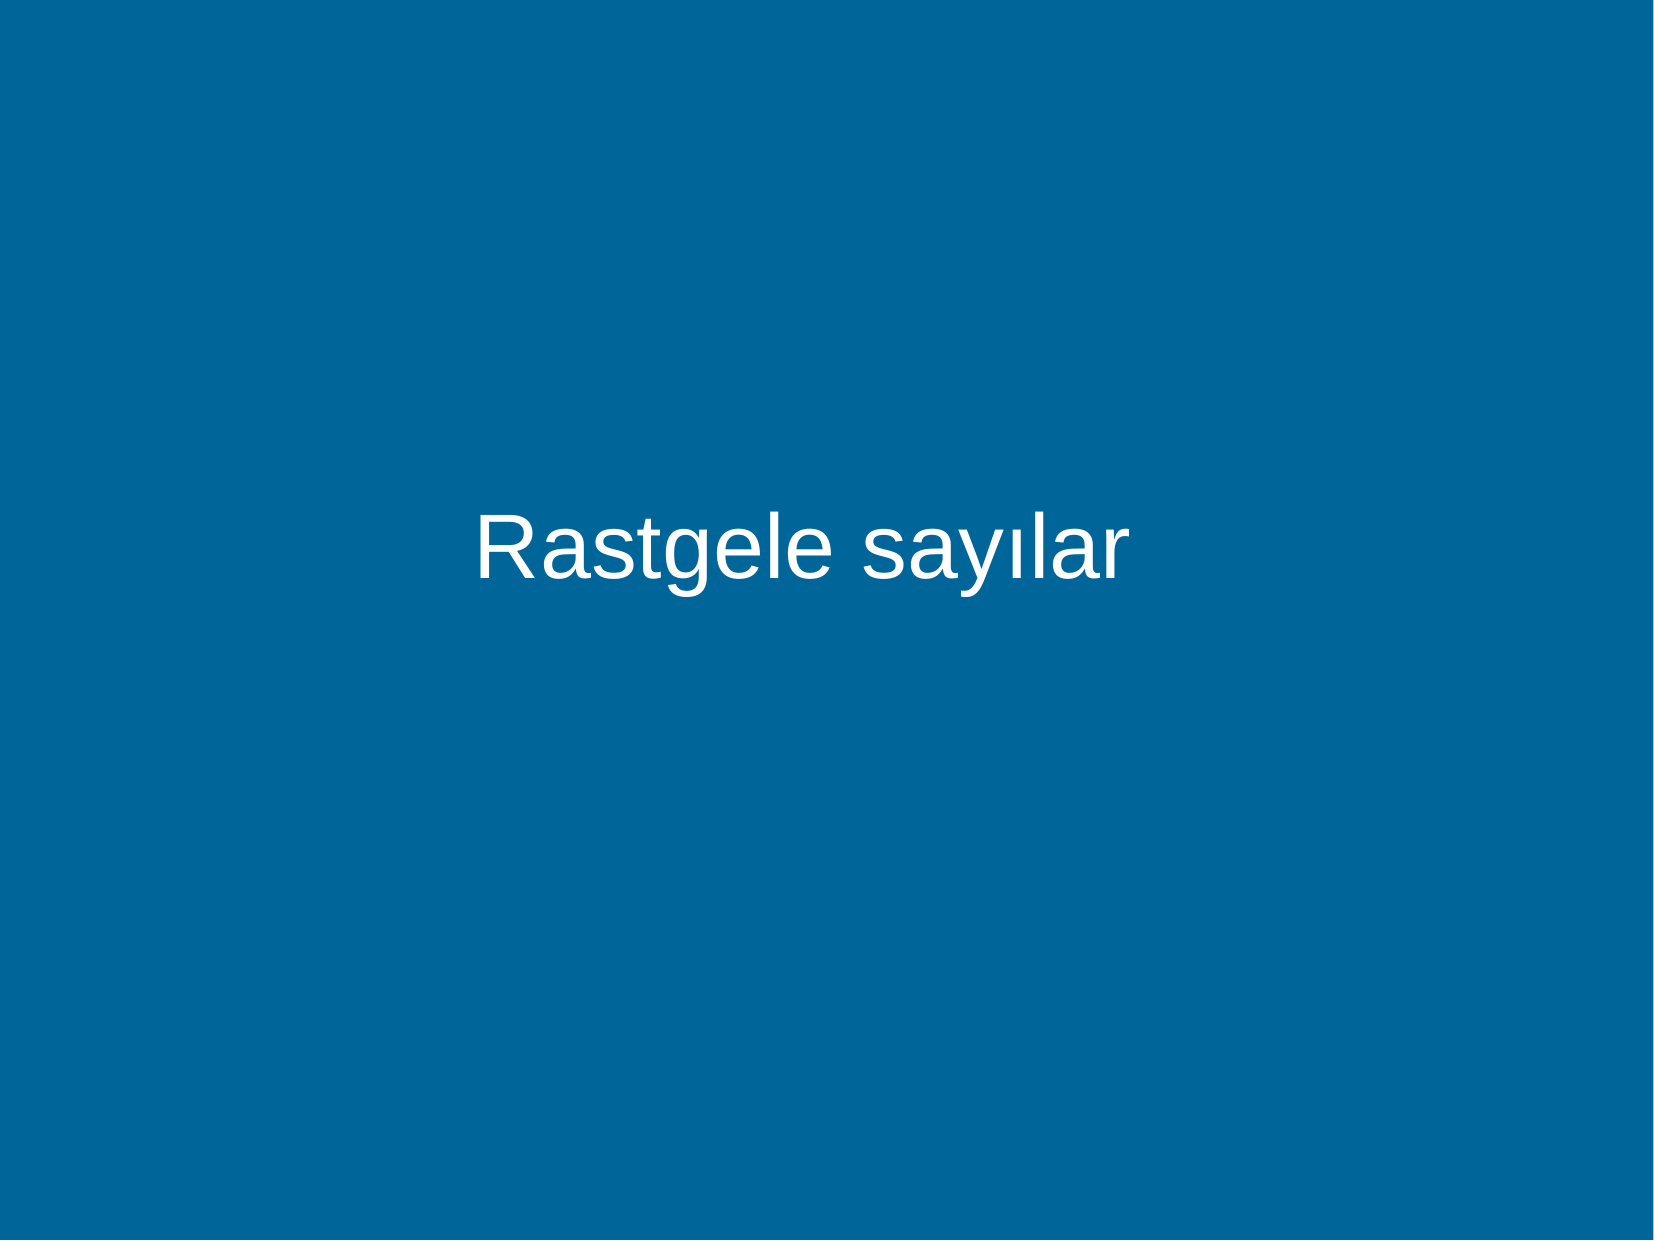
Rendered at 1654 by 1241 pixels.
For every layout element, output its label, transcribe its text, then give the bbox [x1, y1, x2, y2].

title Rastgele sayılar [59, 442, 1548, 650]
